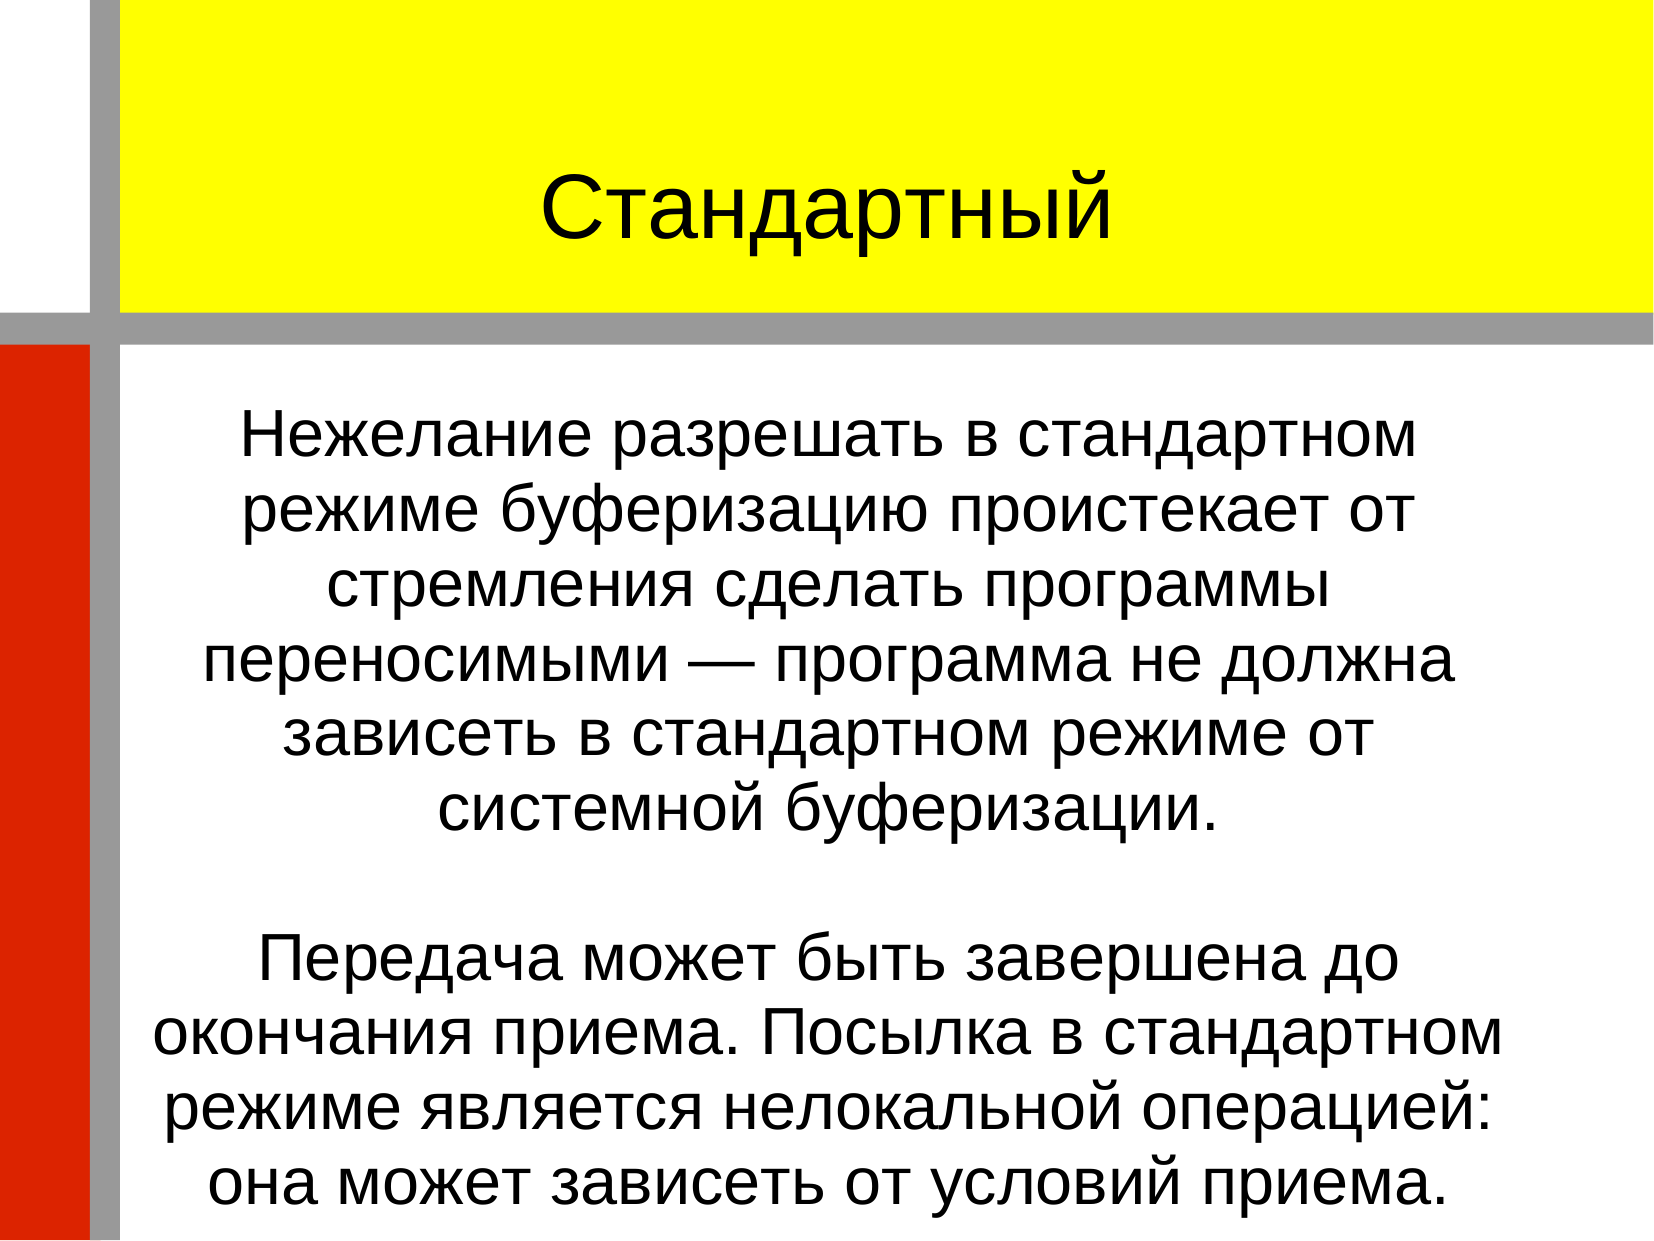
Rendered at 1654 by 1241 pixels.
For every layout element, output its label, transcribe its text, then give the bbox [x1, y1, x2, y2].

subtitle Нежелание разрешать в стандартном режиме буферизацию проистекает от стремления сделать программы переносимыми — программа не должна зависеть в стандартном режиме от системной буферизации. Передача может быть завершена до окончания приема. Посылка в стандартном режиме является нелокальной операцией: она может зависеть от условий приема. [123, 354, 1536, 1241]
title Стандартный [121, 102, 1534, 311]
